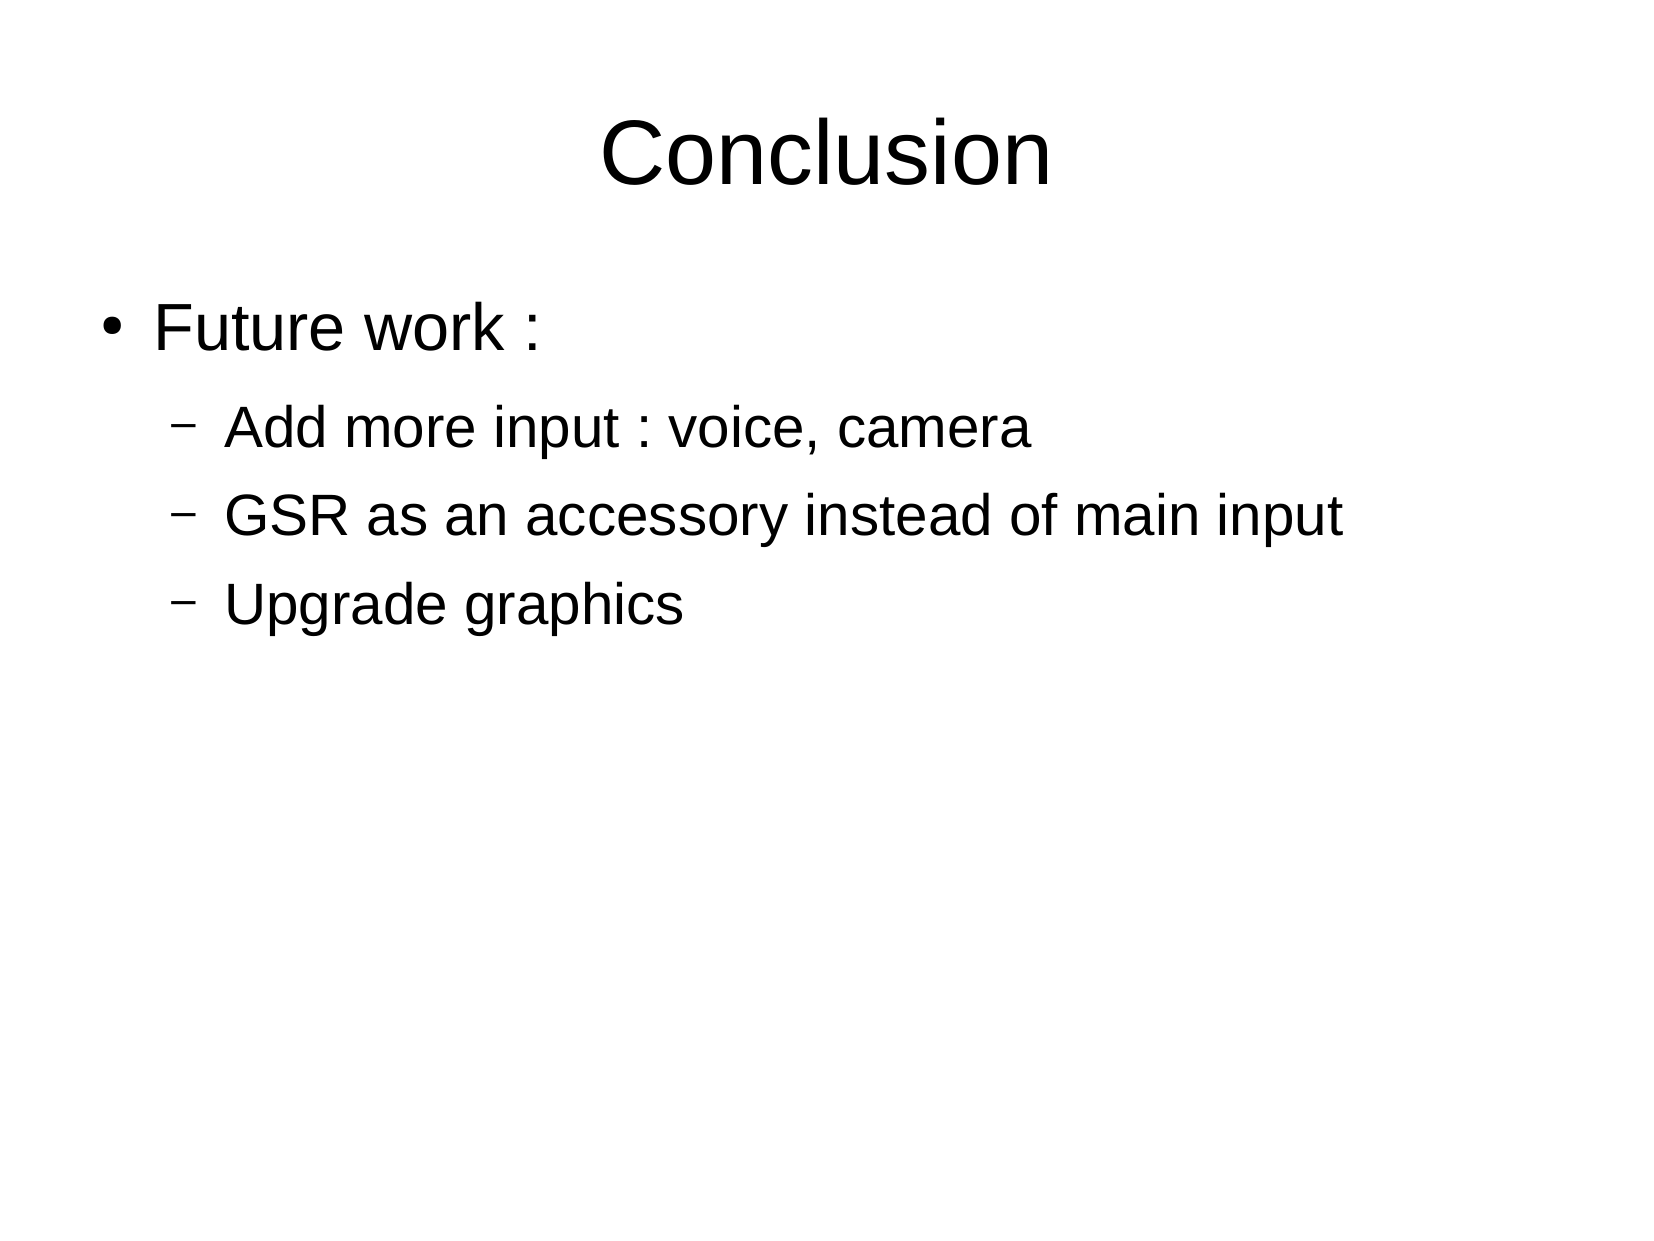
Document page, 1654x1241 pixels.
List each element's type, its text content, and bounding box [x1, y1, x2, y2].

list Future work : Add more input : voice, camera GSR as an accessory instead of main input Upgrade graphics [82, 290, 1571, 1109]
title Conclusion [82, 49, 1571, 257]
